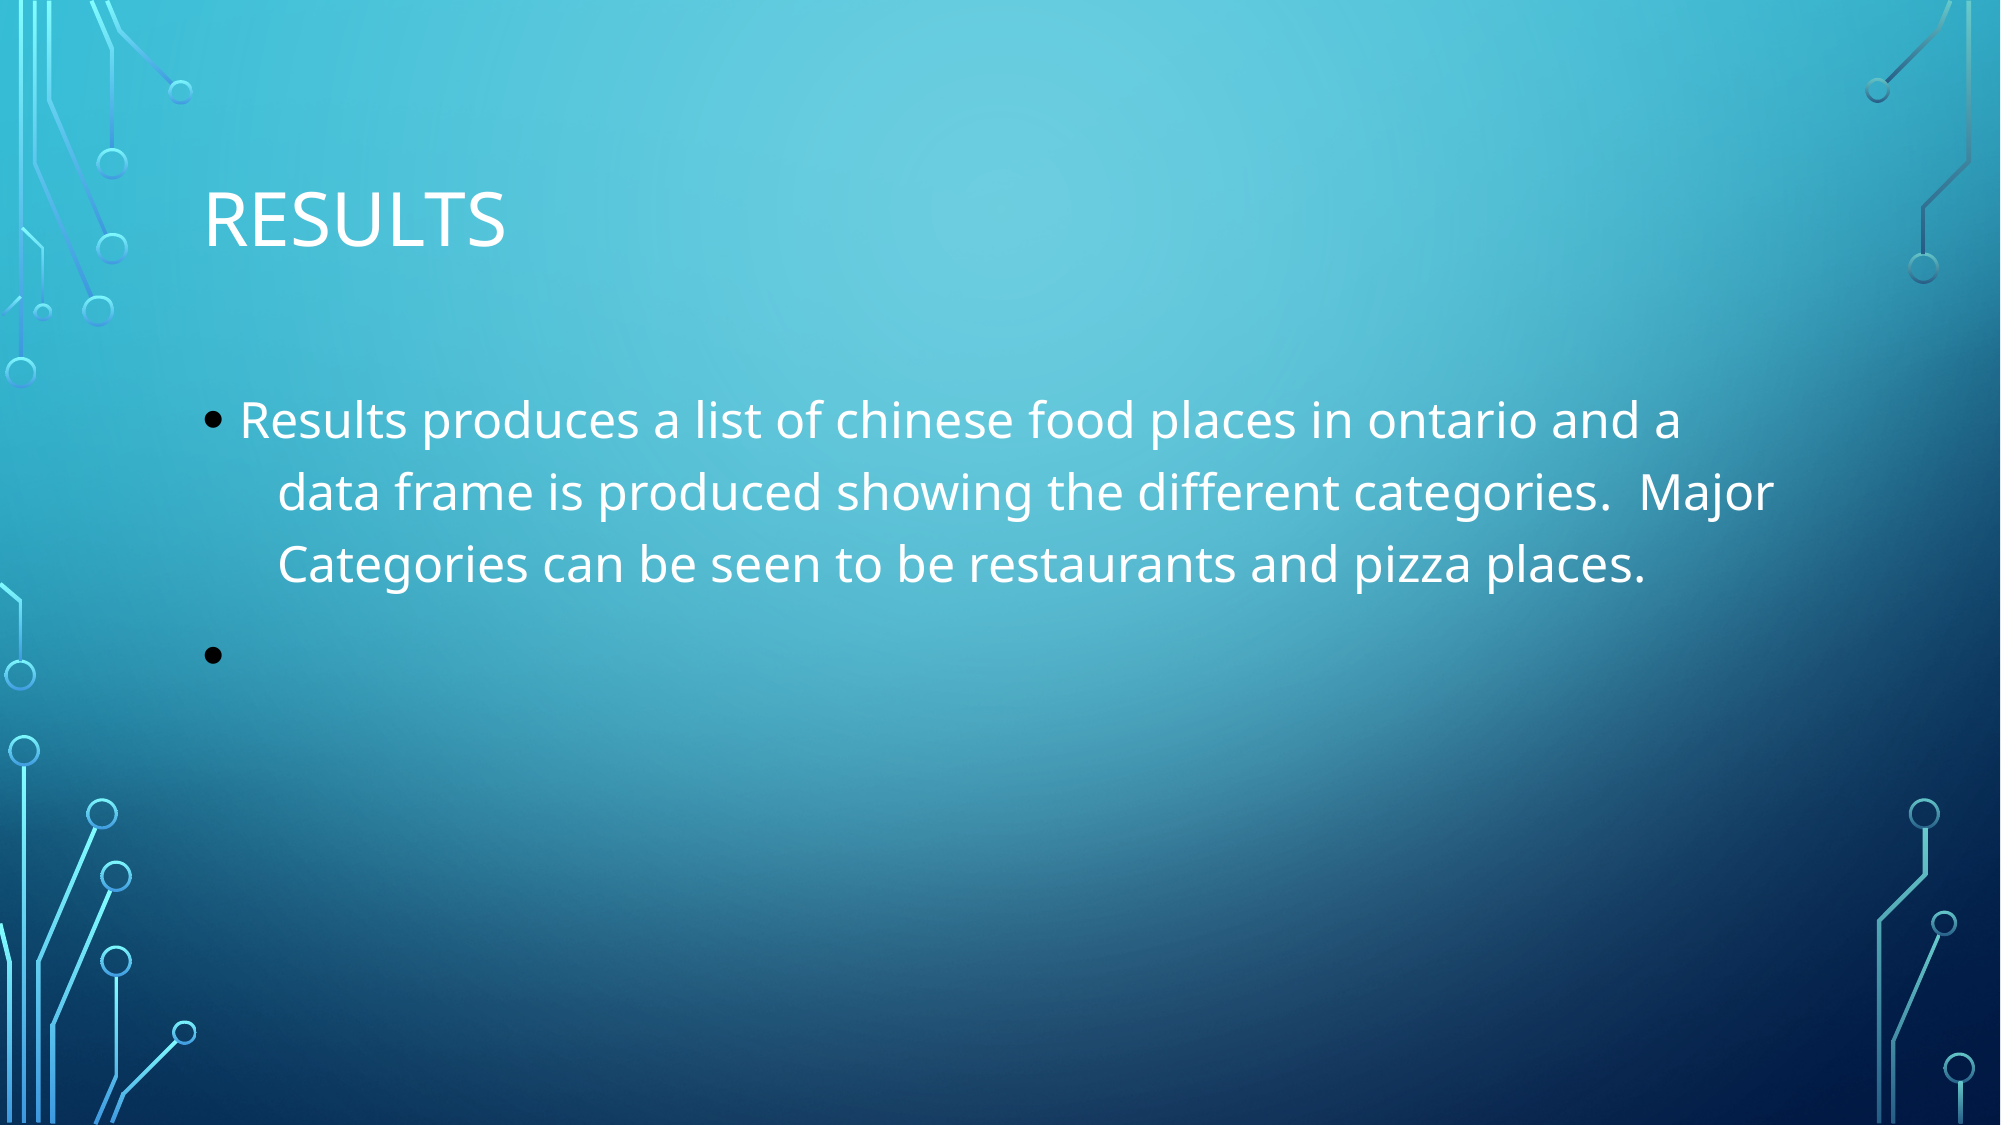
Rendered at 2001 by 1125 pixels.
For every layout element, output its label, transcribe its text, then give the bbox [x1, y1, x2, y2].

list Results produces a list of chinese food places in ontario and a data frame is produced showing the different categories. Major Categories can be seen to be restaurants and pizza places. [187, 369, 1813, 951]
title RESULTS [187, 101, 1813, 344]
